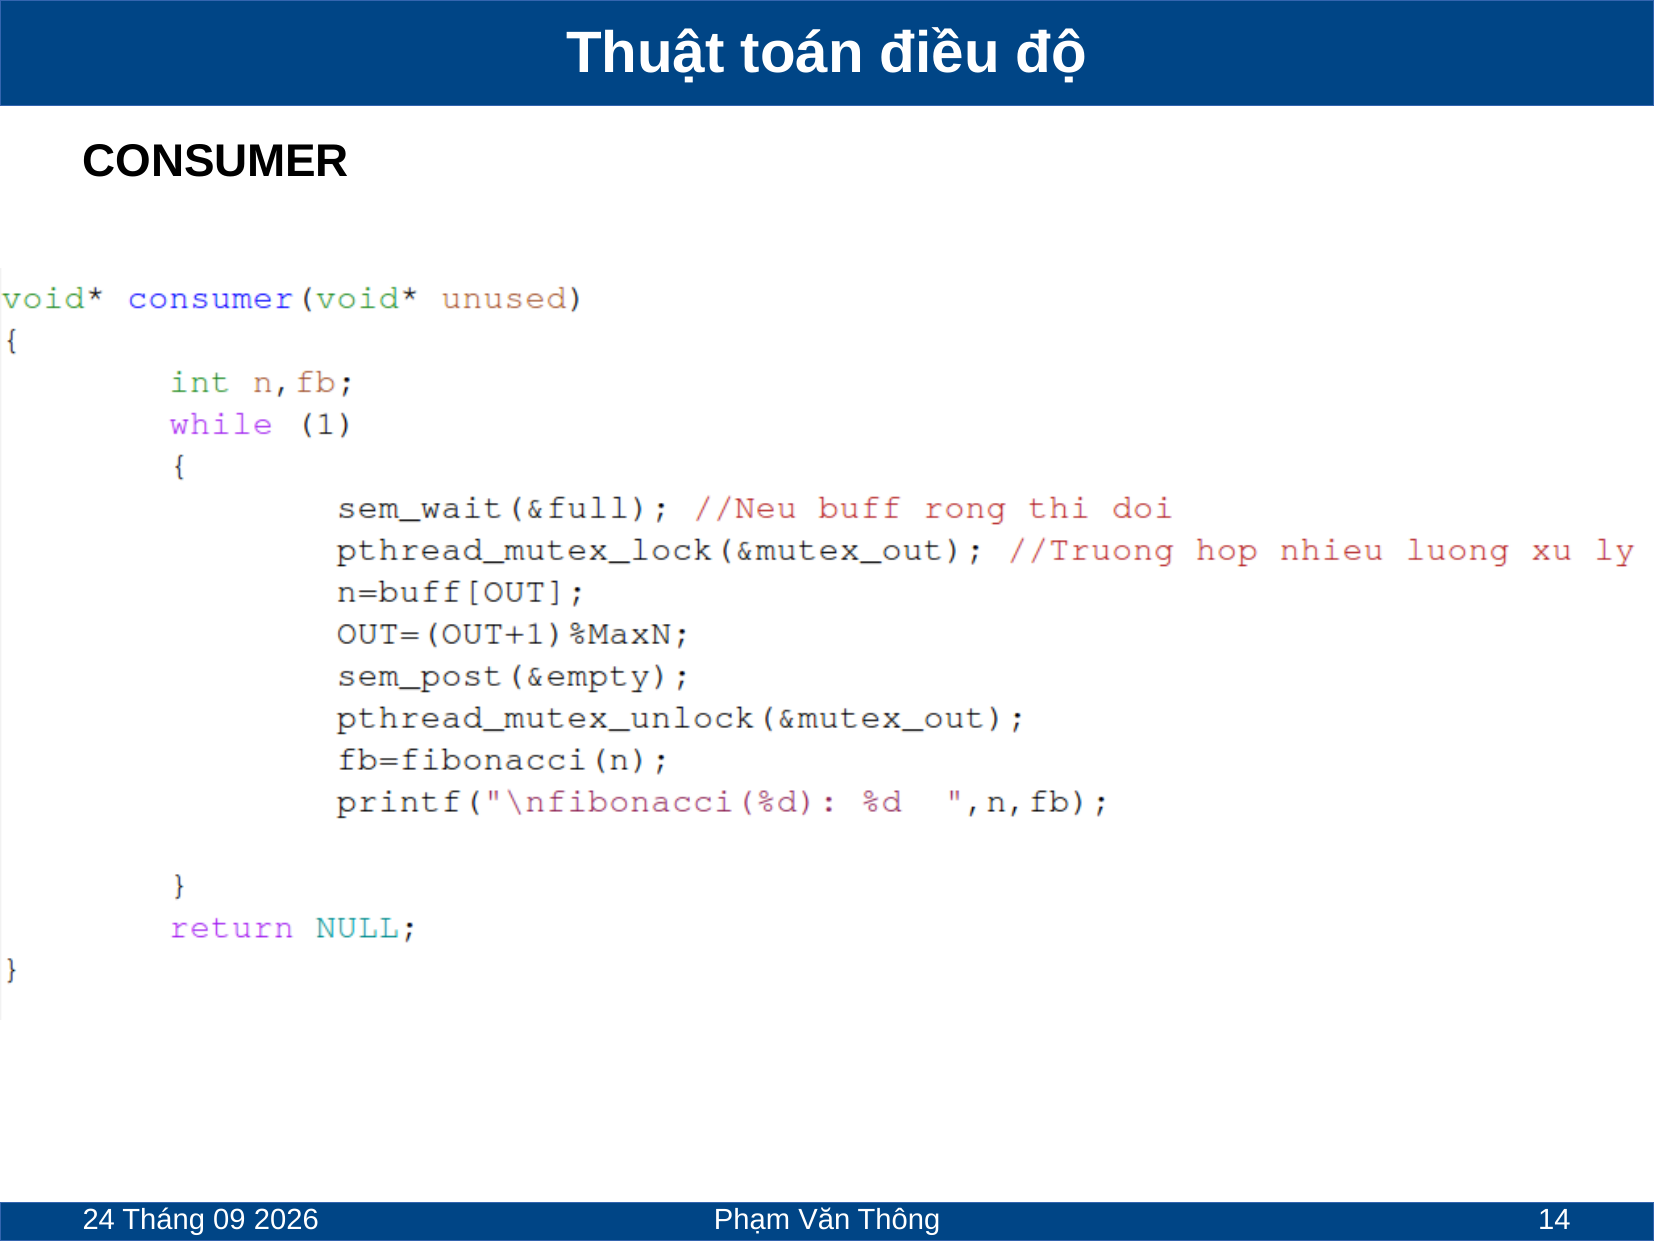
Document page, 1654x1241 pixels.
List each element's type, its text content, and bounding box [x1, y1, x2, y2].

list CONSUMER [82, 135, 1571, 268]
title Thuật toán điều độ [0, 0, 1654, 106]
picture [0, 268, 1654, 1021]
